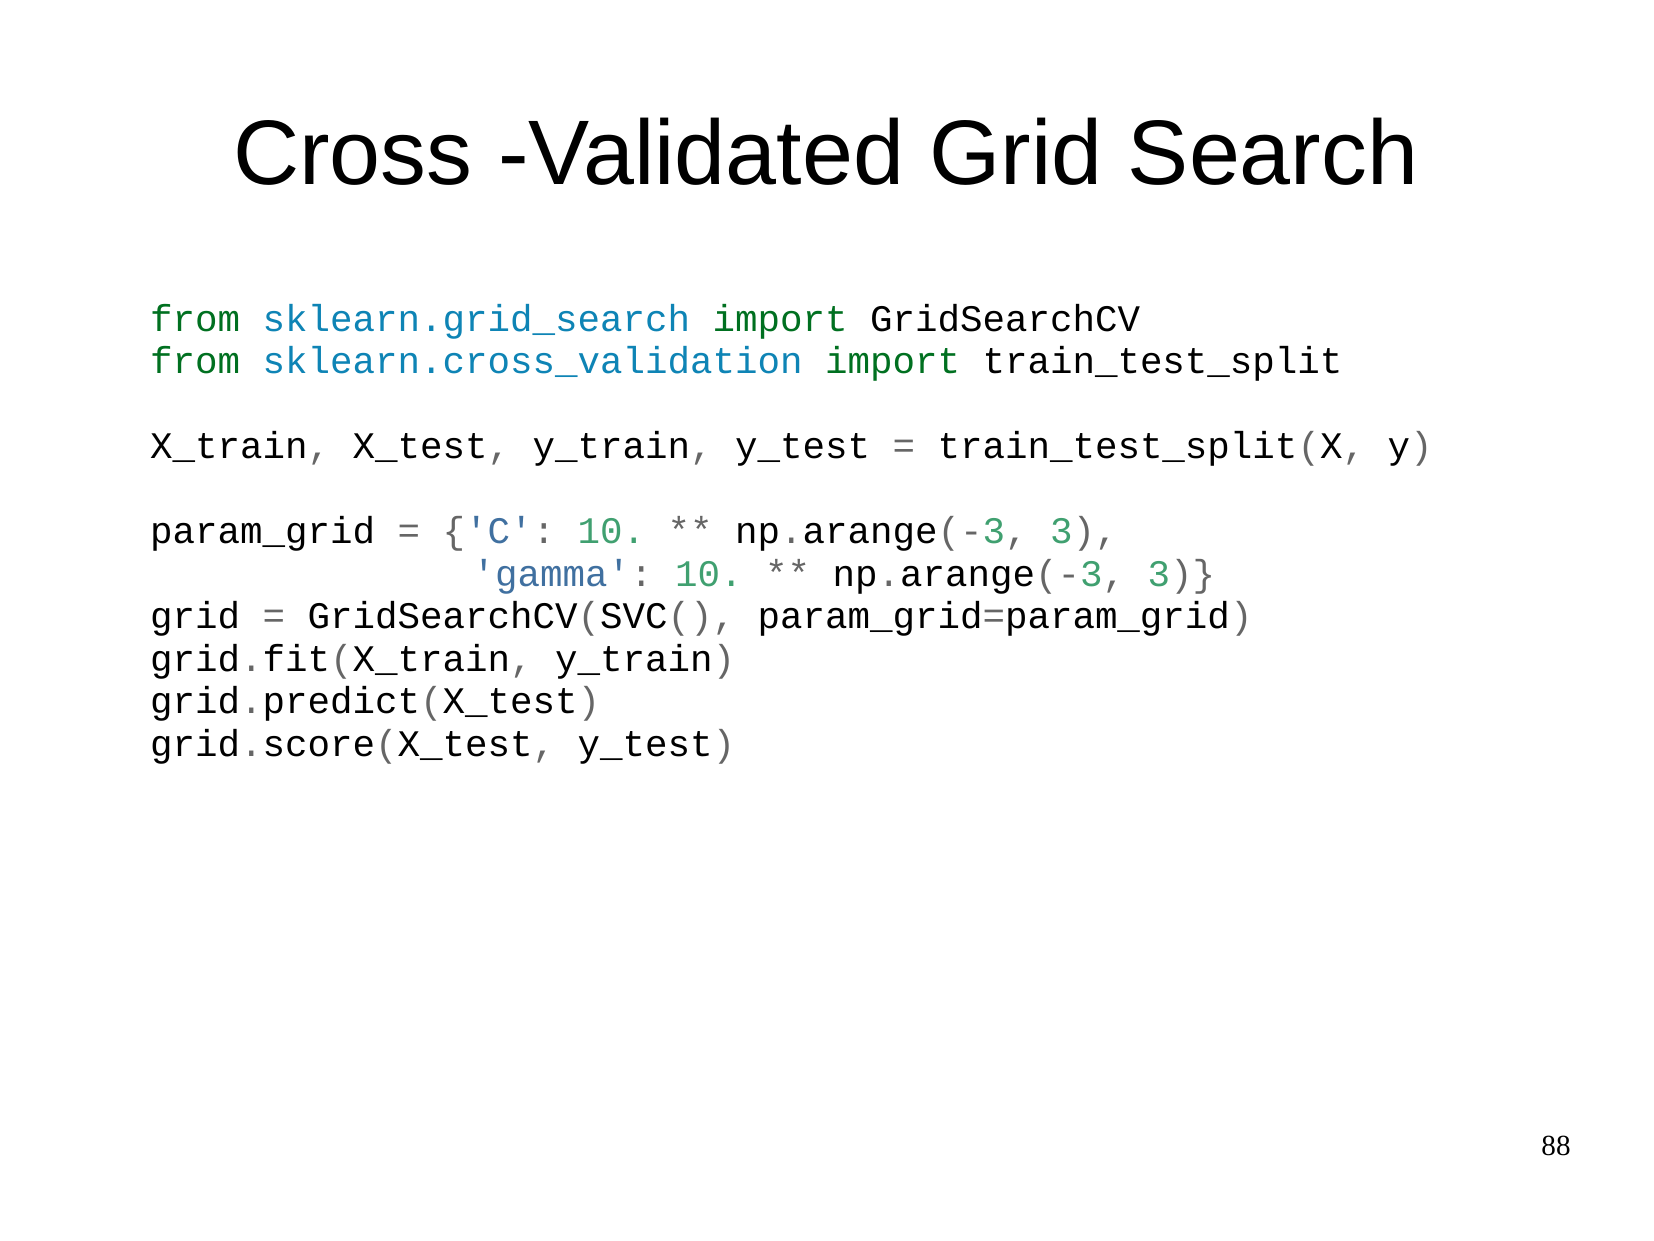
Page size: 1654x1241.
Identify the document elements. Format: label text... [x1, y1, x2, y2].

title Cross -Validated Grid Search [82, 49, 1571, 257]
text_box from sklearn.grid_search import GridSearchCV from sklearn.cross_validation import train_test_split X_train, X_test, y_train, y_test = train_test_split(X, y) param_grid = {'C': 10. ** np.arange(-3, 3), 'gamma': 10. ** np.arange(-3, 3)} grid = GridSearchCV(SVC(), param_grid=param_grid) grid.fit(X_train, y_train) grid.predict(X_test) grid.score(X_test, y_test) [150, 300, 1486, 771]
